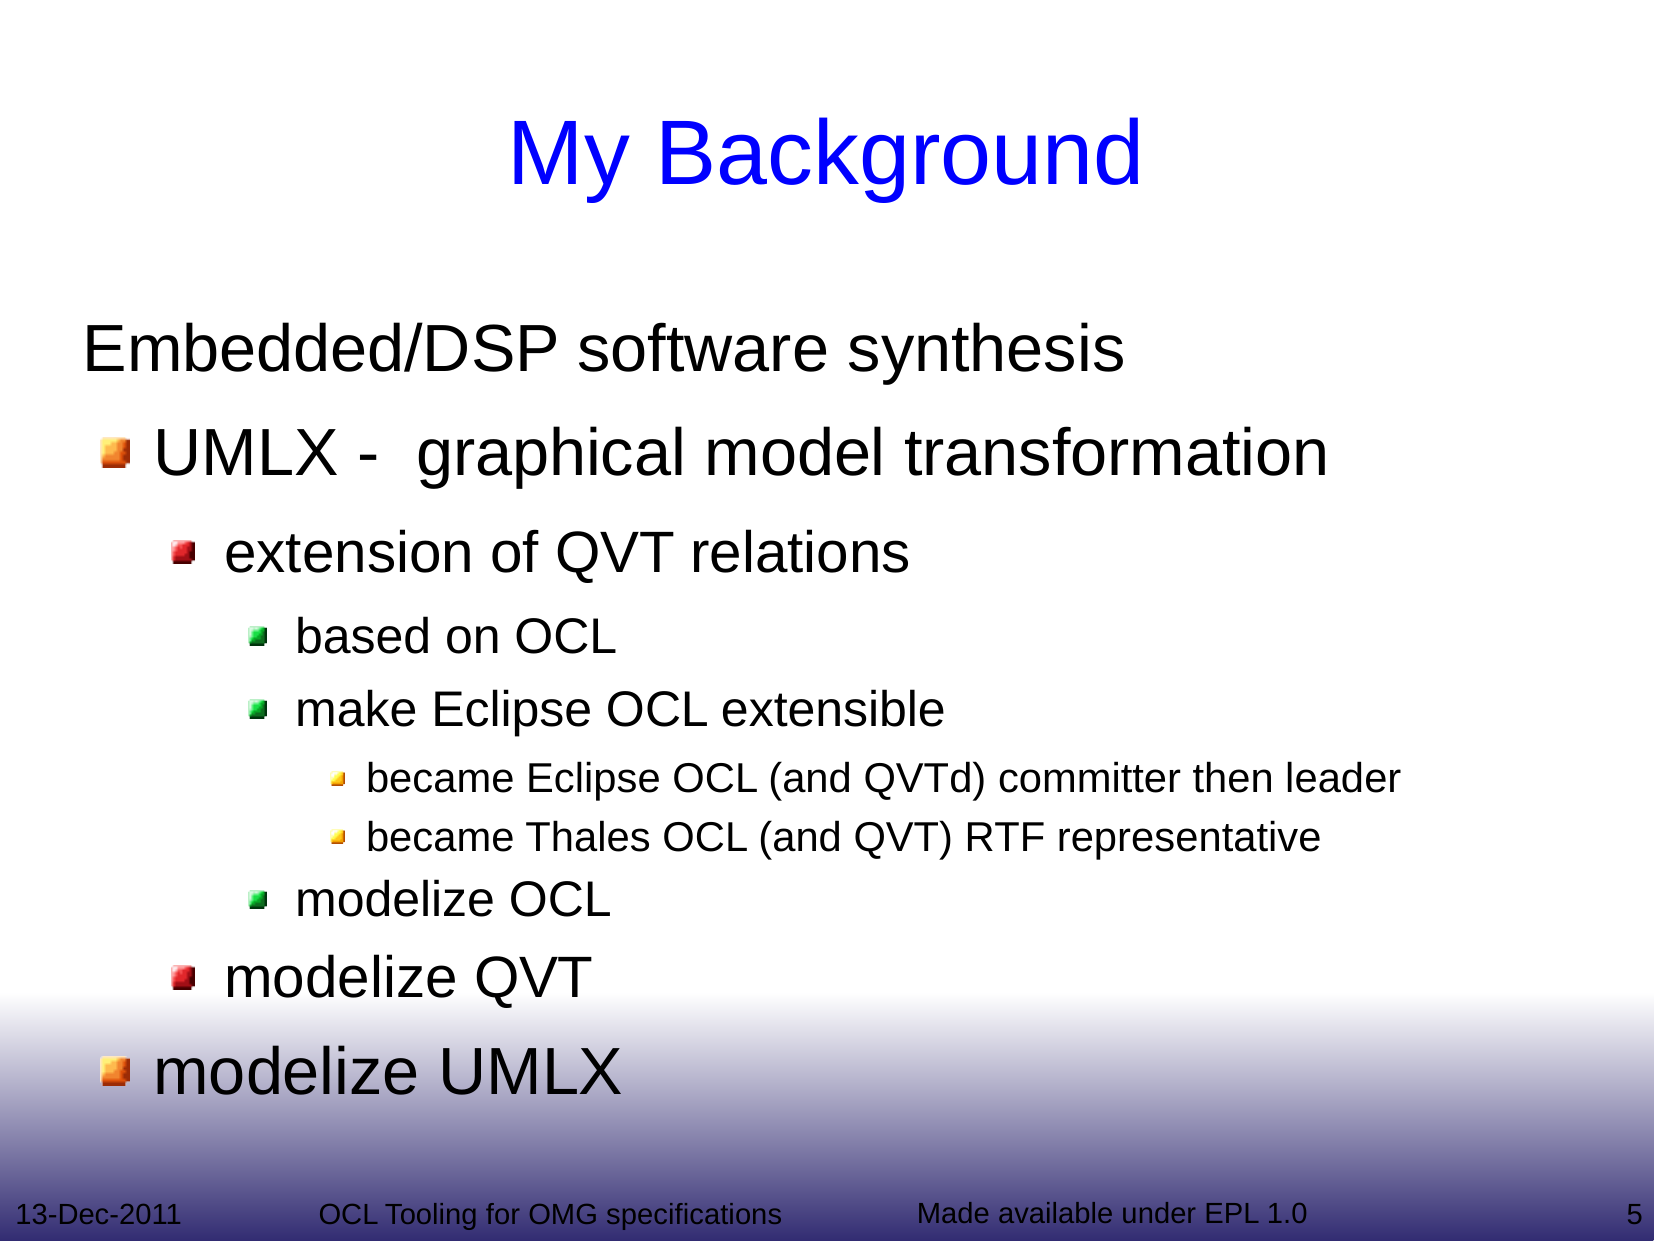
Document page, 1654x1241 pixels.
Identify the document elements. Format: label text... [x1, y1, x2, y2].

title My Background [82, 49, 1571, 257]
list Embedded/DSP software synthesis UMLX - graphical model transformation extension of QVT relations based on OCL make Eclipse OCL extensible became Eclipse OCL (and QVTd) committer then leader became Thales OCL (and QVT) RTF representative modelize OCL modelize QVT modelize UMLX [82, 310, 1571, 1109]
